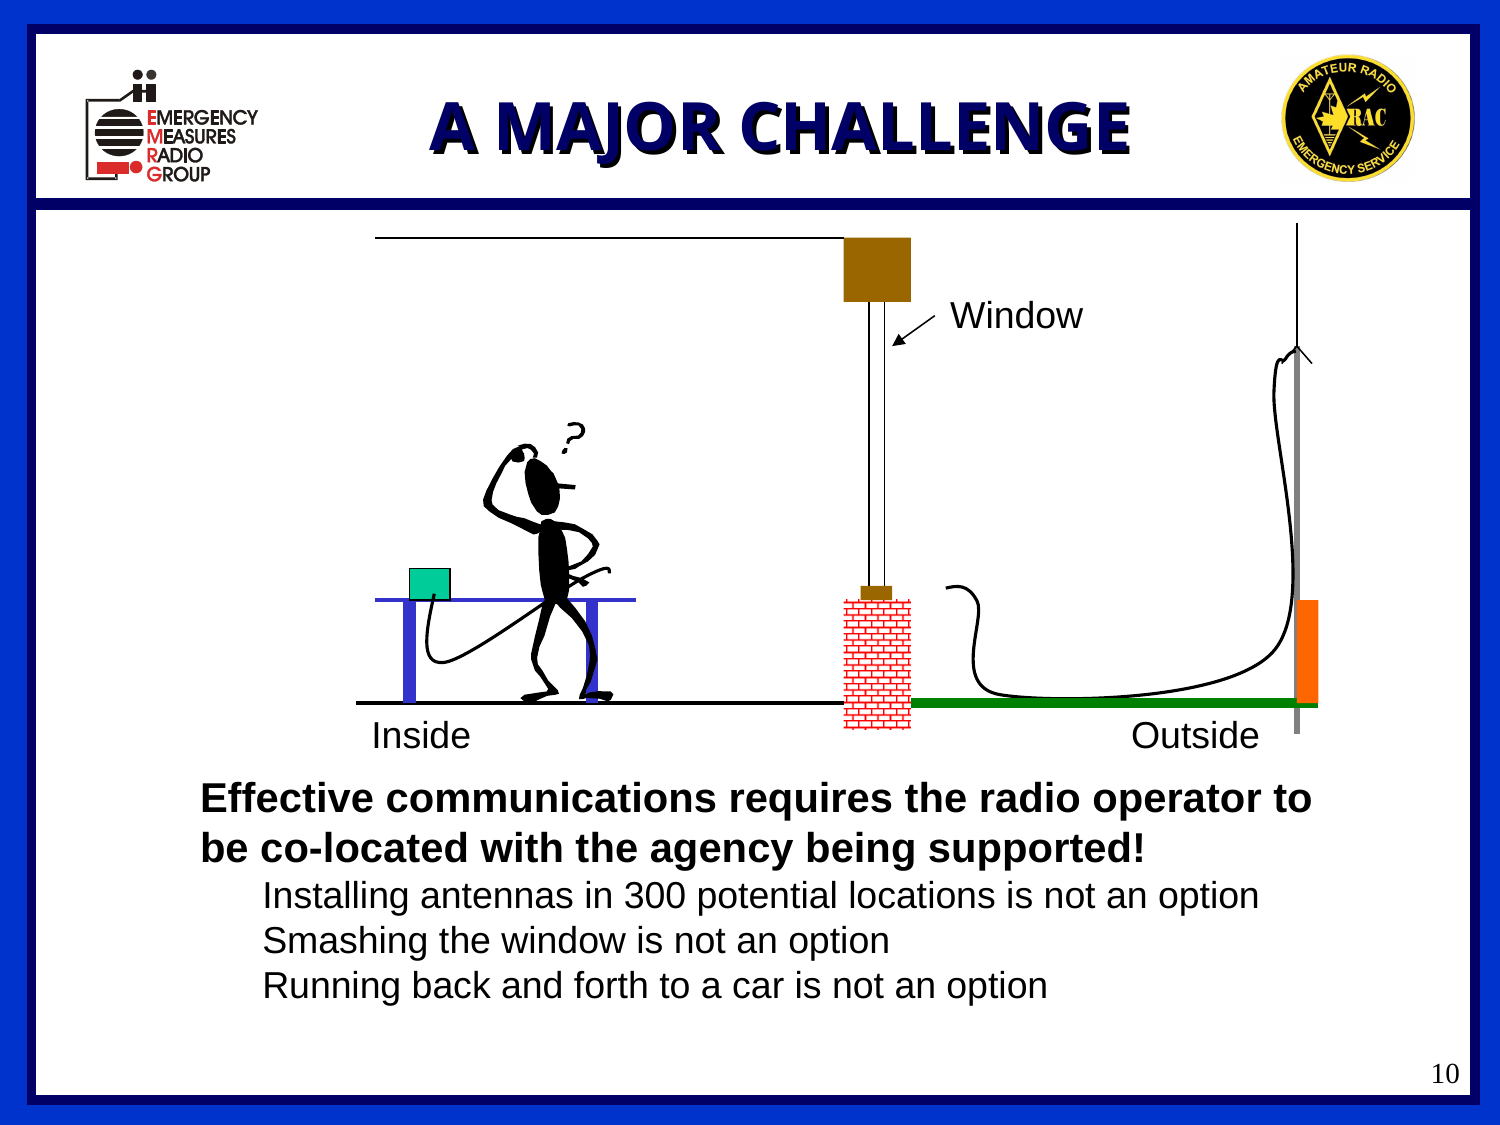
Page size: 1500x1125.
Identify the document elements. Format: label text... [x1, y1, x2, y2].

picture [482, 421, 614, 704]
text_box [843, 585, 911, 730]
text_box Effective communications requires the radio operator to be co-located with the agency being supported! Installing antennas in 300 potential locations is not an option Smashing the window is not an option Running back and forth to a car is not an option [185, 763, 1339, 1014]
text_box Outside [1116, 703, 1275, 763]
text_box A MAJOR CHALLENGE [415, 76, 1147, 172]
text_box Window [935, 282, 1099, 344]
picture [1281, 54, 1415, 182]
text_box Inside [356, 703, 487, 763]
text_box [843, 237, 911, 302]
text_box [1296, 600, 1319, 704]
